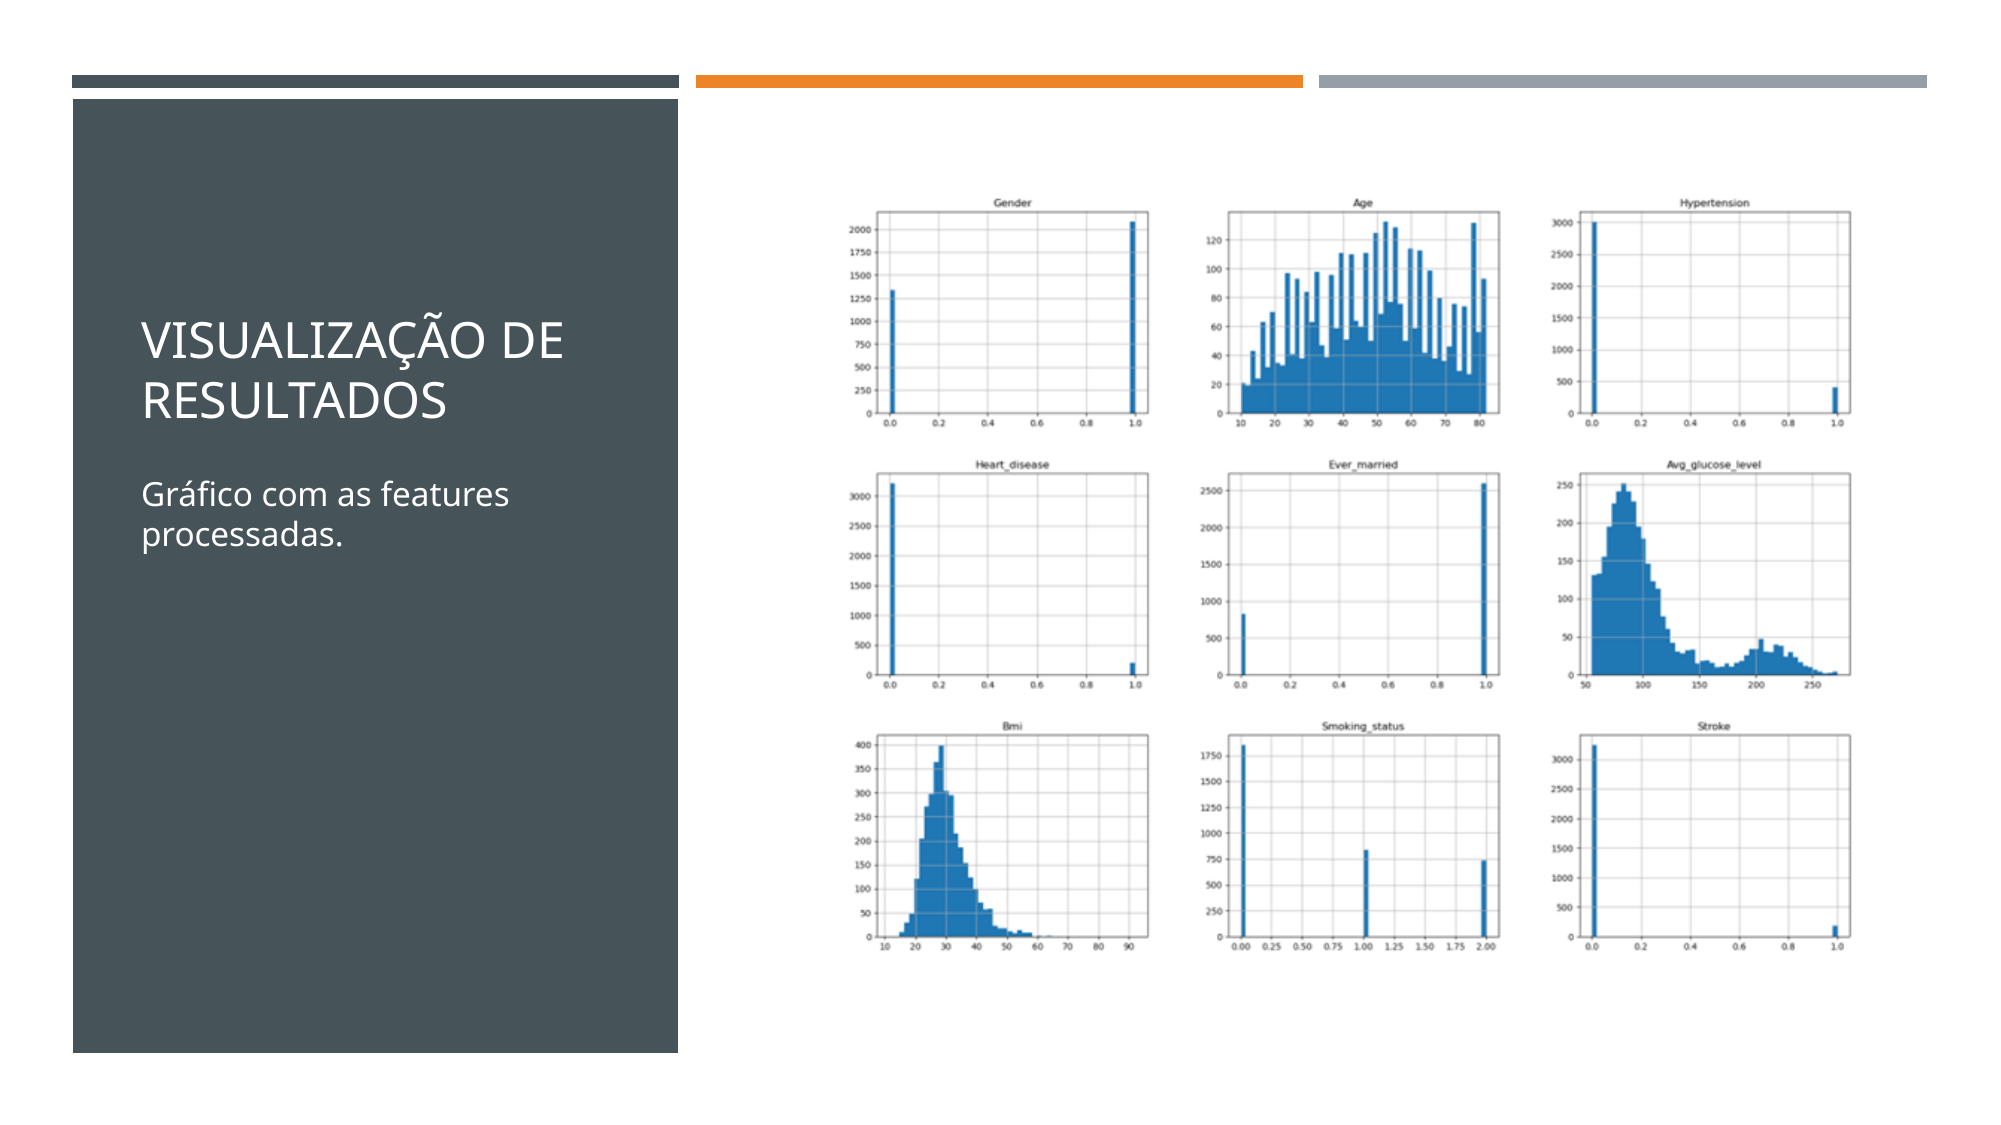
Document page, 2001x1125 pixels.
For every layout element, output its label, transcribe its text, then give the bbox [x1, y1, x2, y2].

picture [843, 193, 1856, 958]
list Gráfico com as features processadas. [125, 465, 624, 958]
title Visualização De Resultados [125, 153, 624, 436]
